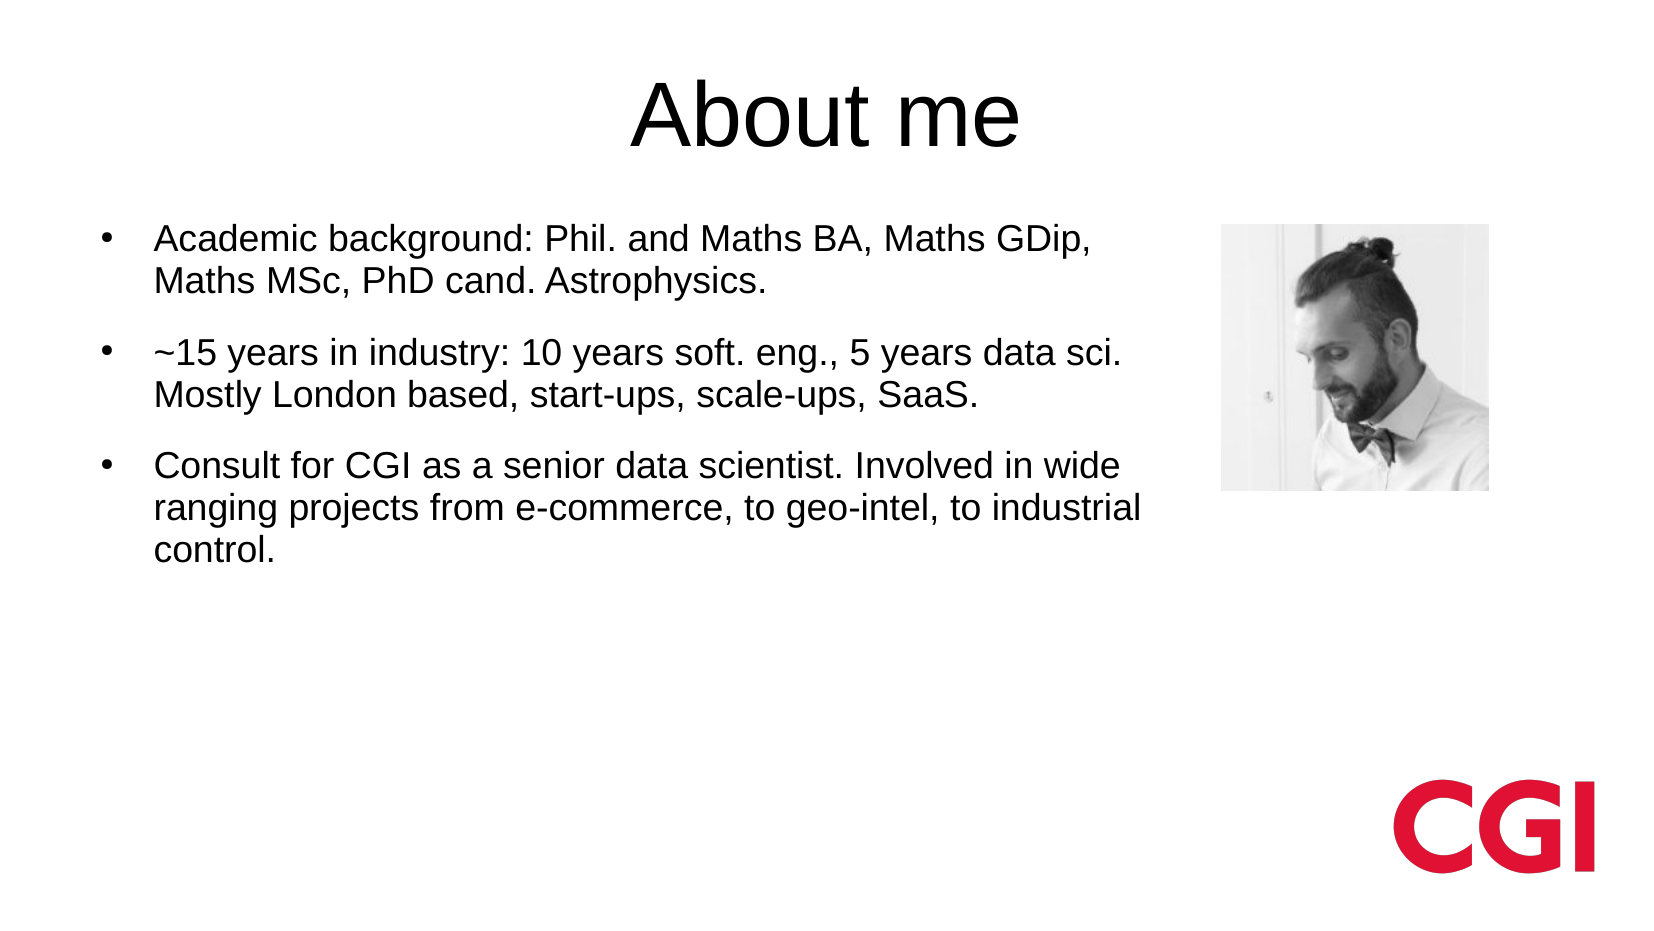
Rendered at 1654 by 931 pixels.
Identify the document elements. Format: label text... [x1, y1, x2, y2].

picture [1393, 779, 1595, 874]
title About me [82, 37, 1571, 193]
picture [1221, 224, 1489, 492]
list Academic background: Phil. and Maths BA, Maths GDip, Maths MSc, PhD cand. Astrophysics. ~15 years in industry: 10 years soft. eng., 5 years data sci. Mostly London based, start-ups, scale-ups, SaaS. Consult for CGI as a senior data scientist. Involved in wide ranging projects from e-commerce, to geo-intel, to industrial control. [82, 217, 1205, 758]
